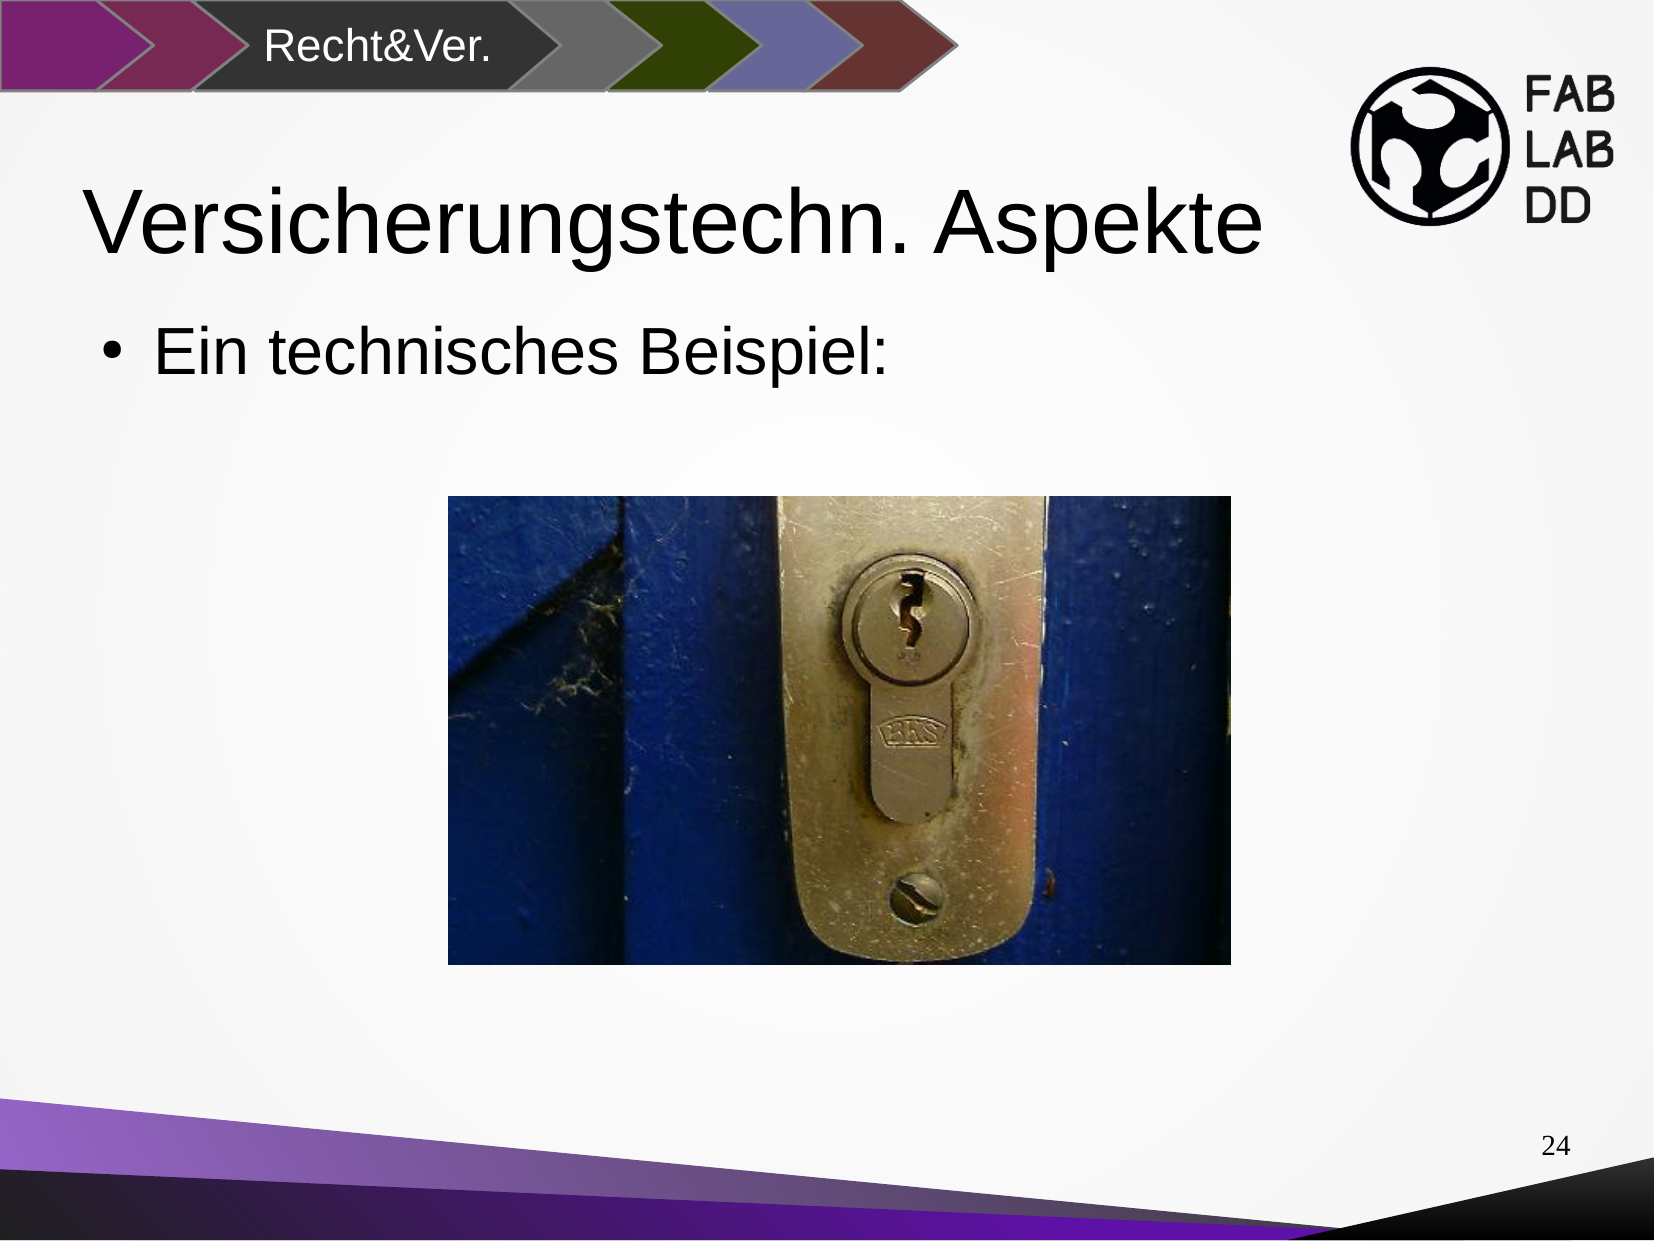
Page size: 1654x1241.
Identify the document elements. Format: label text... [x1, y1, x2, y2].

picture [1324, 36, 1642, 257]
text_box Recht&Ver. [194, 0, 562, 91]
title Versicherungstechn. Aspekte [82, 118, 1300, 313]
text_box [509, 0, 958, 91]
picture [448, 496, 1231, 965]
text_box [0, 0, 249, 91]
list Ein technisches Beispiel: [82, 313, 1538, 1034]
